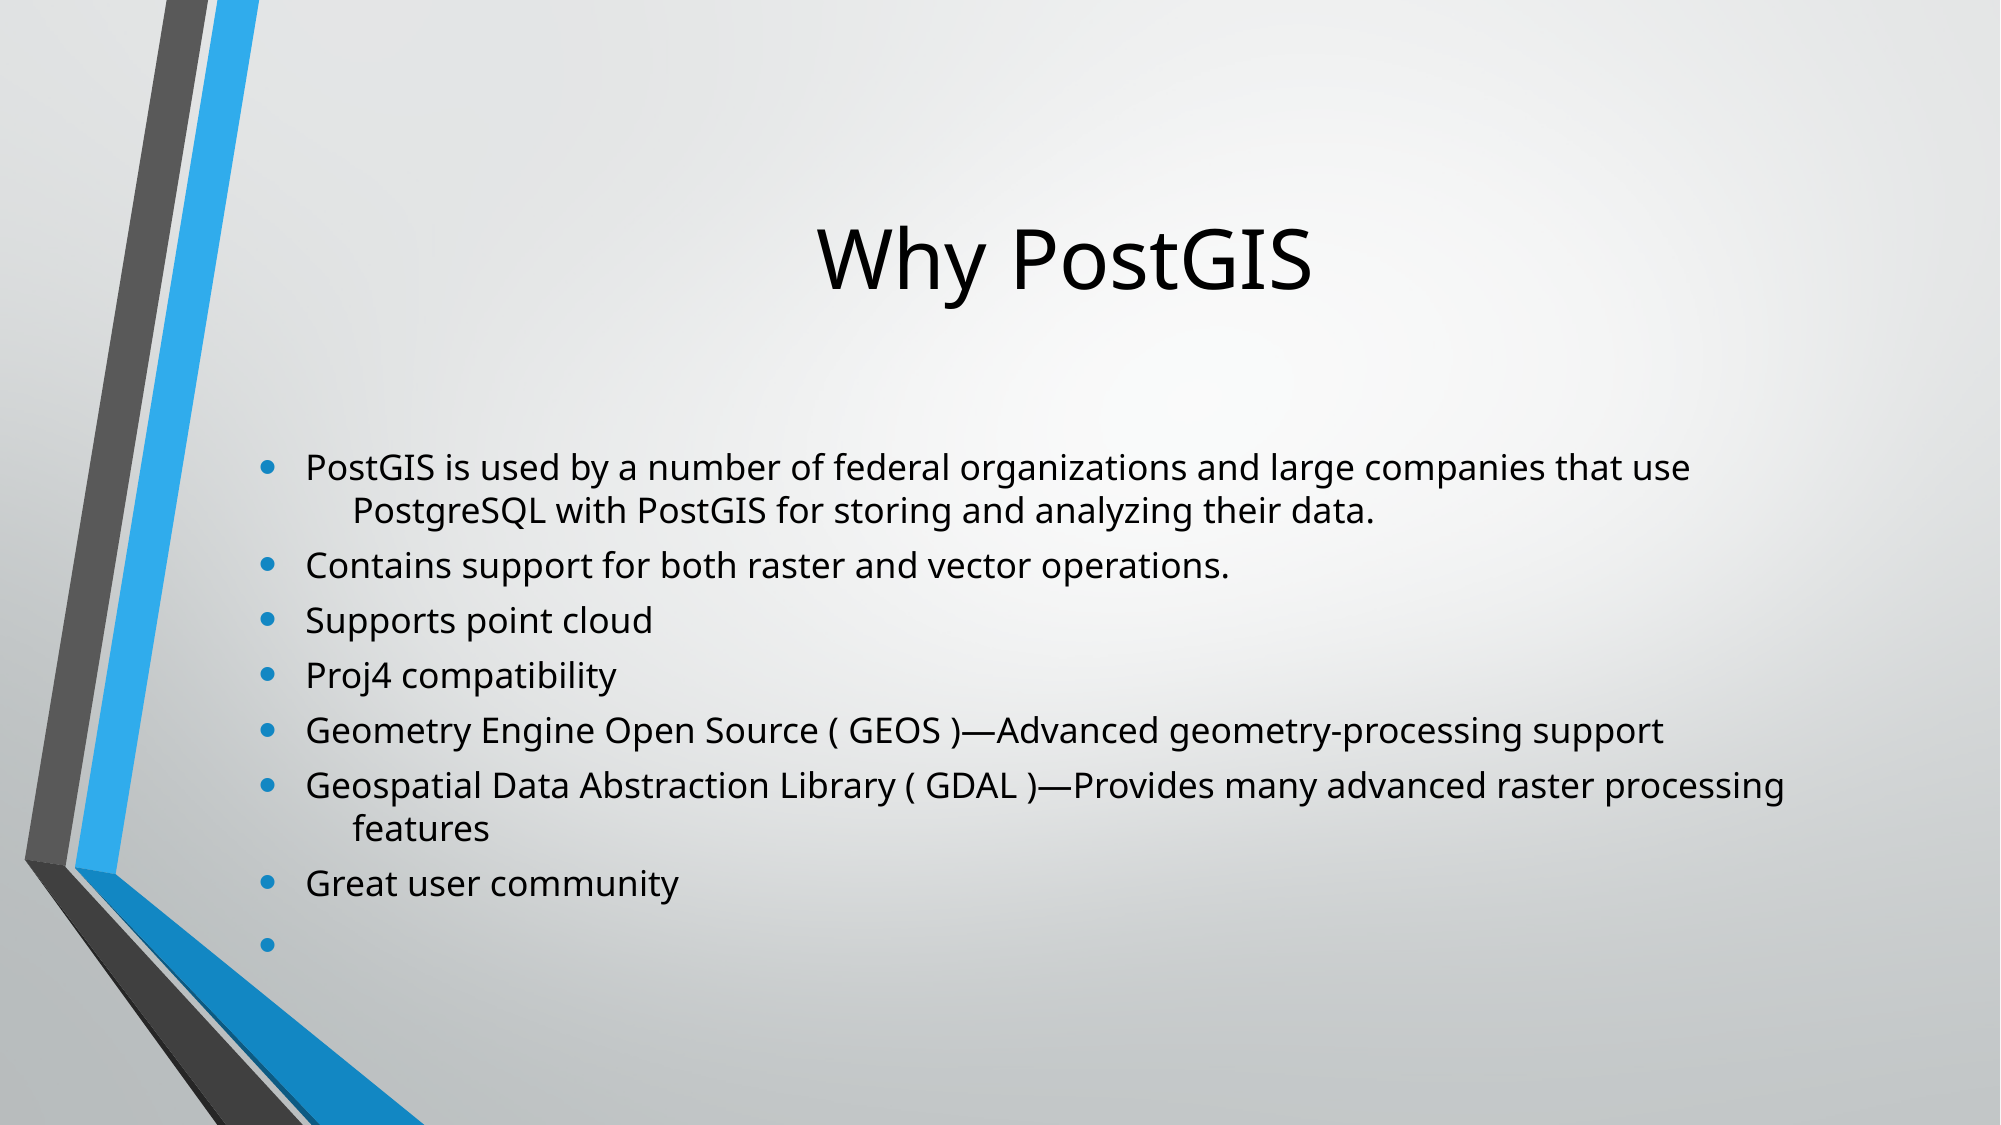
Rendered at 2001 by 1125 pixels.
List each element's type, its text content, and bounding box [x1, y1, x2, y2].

list PostGIS is used by a number of federal organizations and large companies that use PostgreSQL with PostGIS for storing and analyzing their data. Contains support for both raster and vector operations. Supports point cloud Proj4 compatibility Geometry Engine Open Source ( GEOS )—Advanced geometry-processing support Geospatial Data Abstraction Library ( GDAL )—Provides many advanced raster processing features Great user community [243, 437, 1887, 950]
title Why PostGIS [243, 112, 1887, 400]
